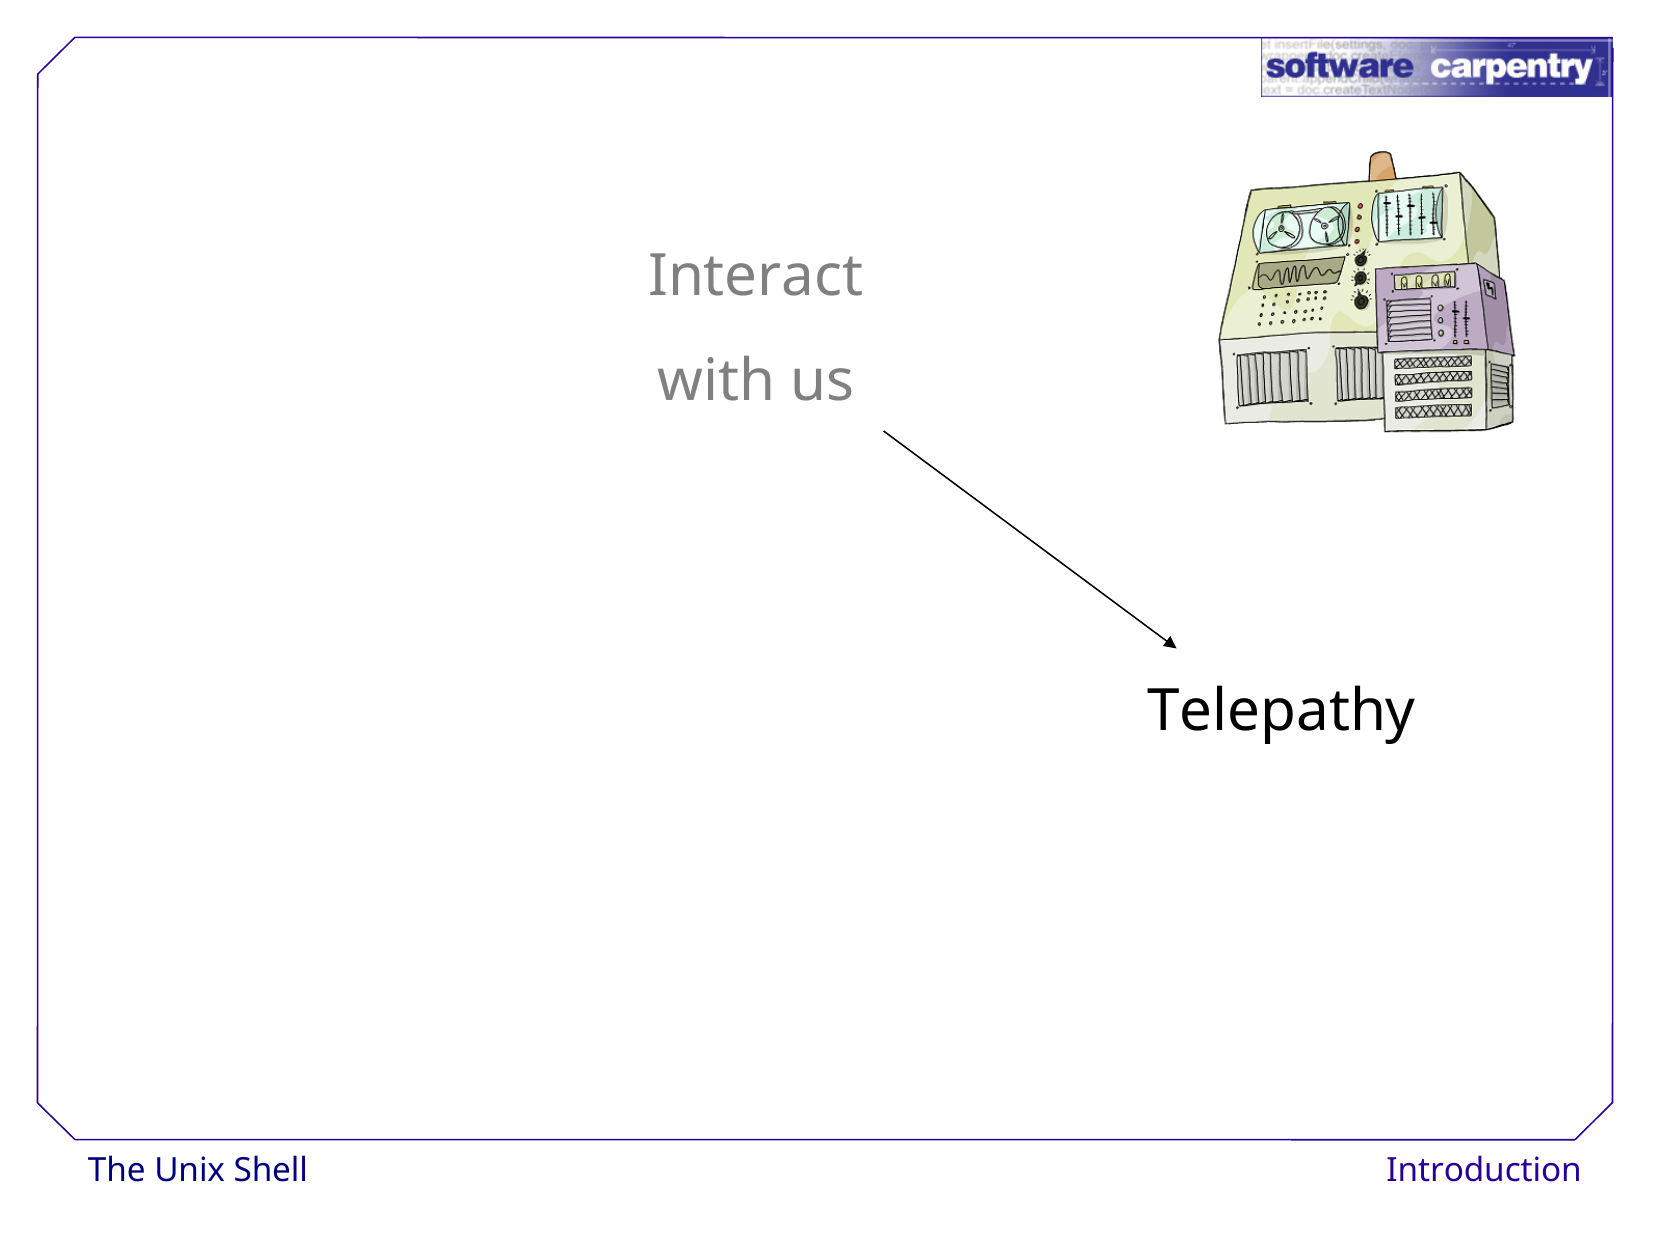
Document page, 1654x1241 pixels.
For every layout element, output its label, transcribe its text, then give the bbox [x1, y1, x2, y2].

text_box Interact with us [558, 194, 954, 421]
text_box Telepathy [1057, 629, 1506, 750]
picture [1185, 119, 1555, 455]
picture [1261, 39, 1613, 97]
